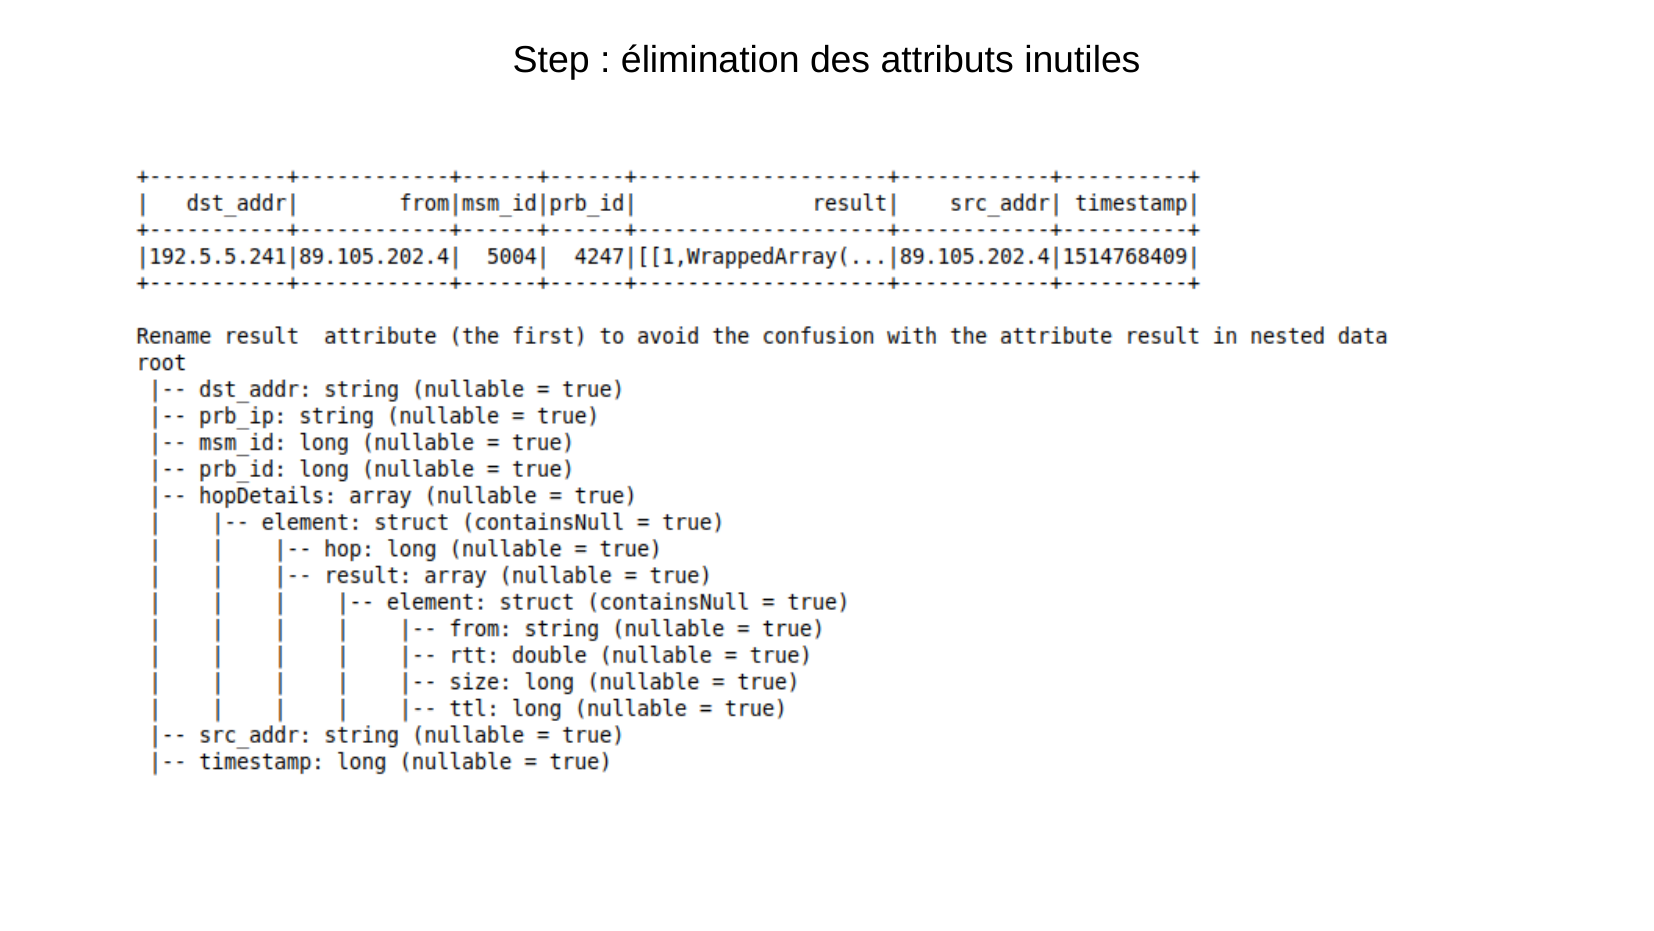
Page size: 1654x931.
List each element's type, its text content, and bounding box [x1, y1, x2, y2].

title Step : élimination des attributs inutiles [82, 13, 1571, 107]
picture [132, 164, 1413, 782]
